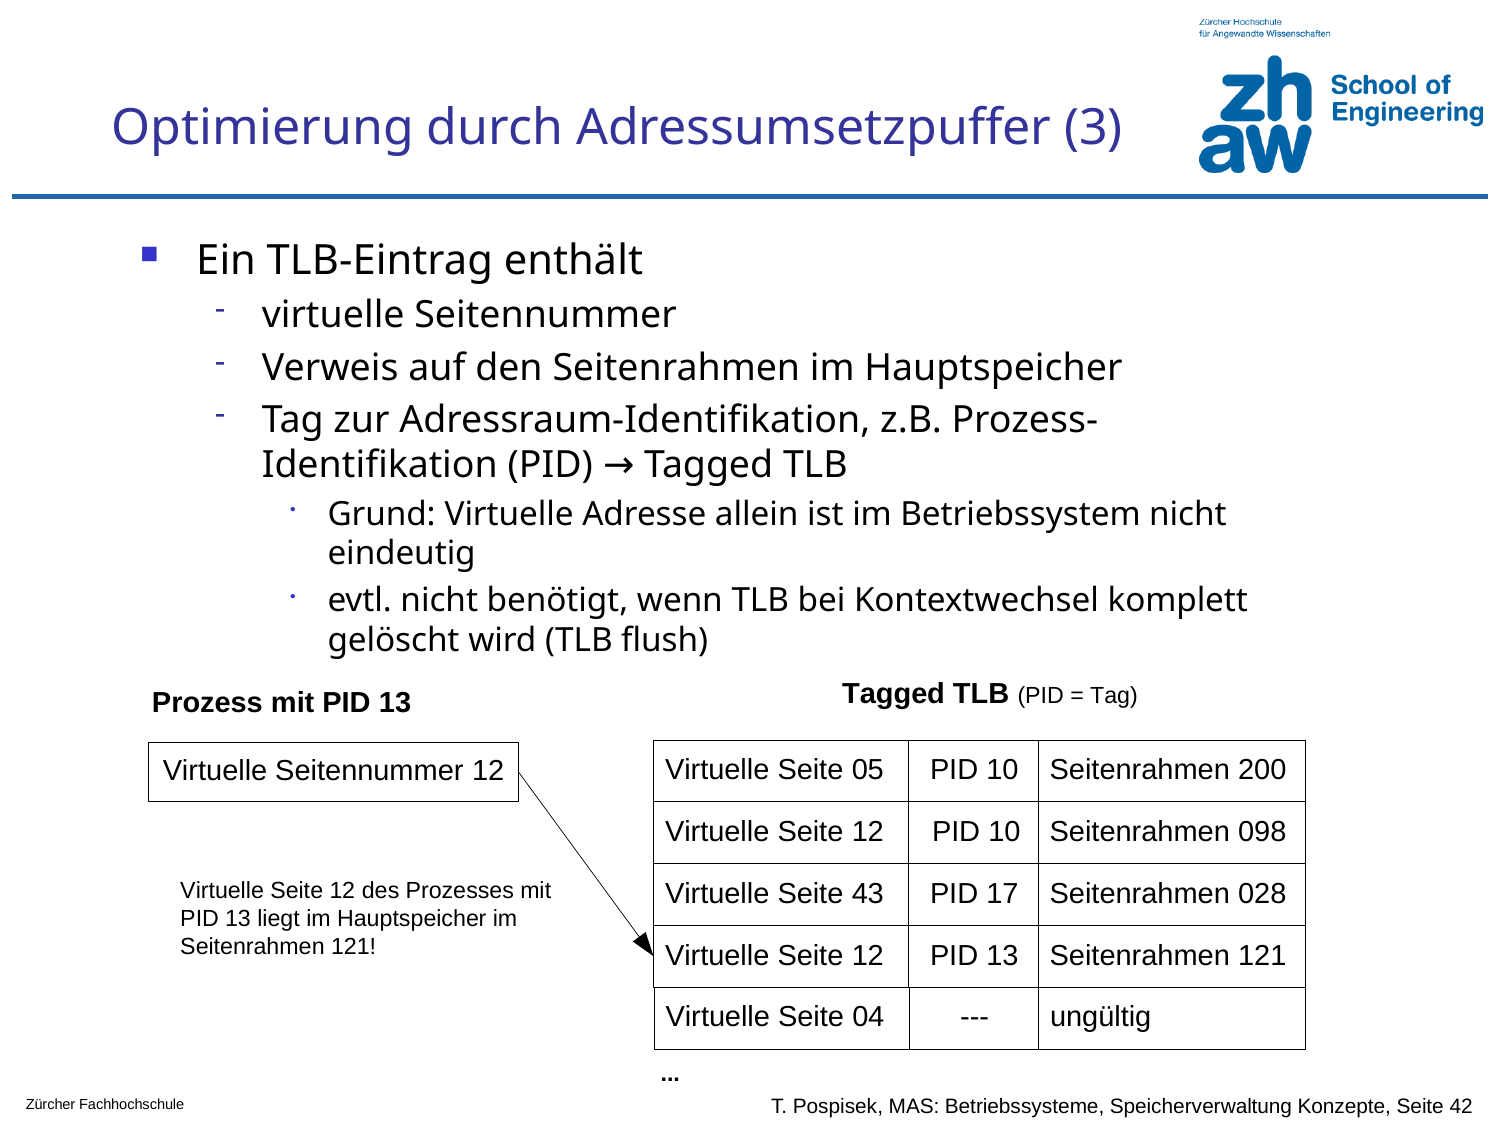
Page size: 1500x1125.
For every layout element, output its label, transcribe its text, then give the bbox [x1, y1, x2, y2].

title Optimierung durch Adressumsetzpuffer (3) [96, 50, 1413, 163]
picture [144, 657, 1310, 1125]
picture [1199, 19, 1483, 173]
list Ein TLB-Eintrag enthält virtuelle Seitennummer Verweis auf den Seitenrahmen im Hauptspeicher Tag zur Adressraum-Identifikation, z.B. Prozess-Identifikation (PID) → Tagged TLB Grund: Virtuelle Adresse allein ist im Betriebssystem nicht eindeutig evtl. nicht benötigt, wenn TLB bei Kontextwechsel komplett gelöscht wird (TLB flush) [125, 224, 1350, 900]
